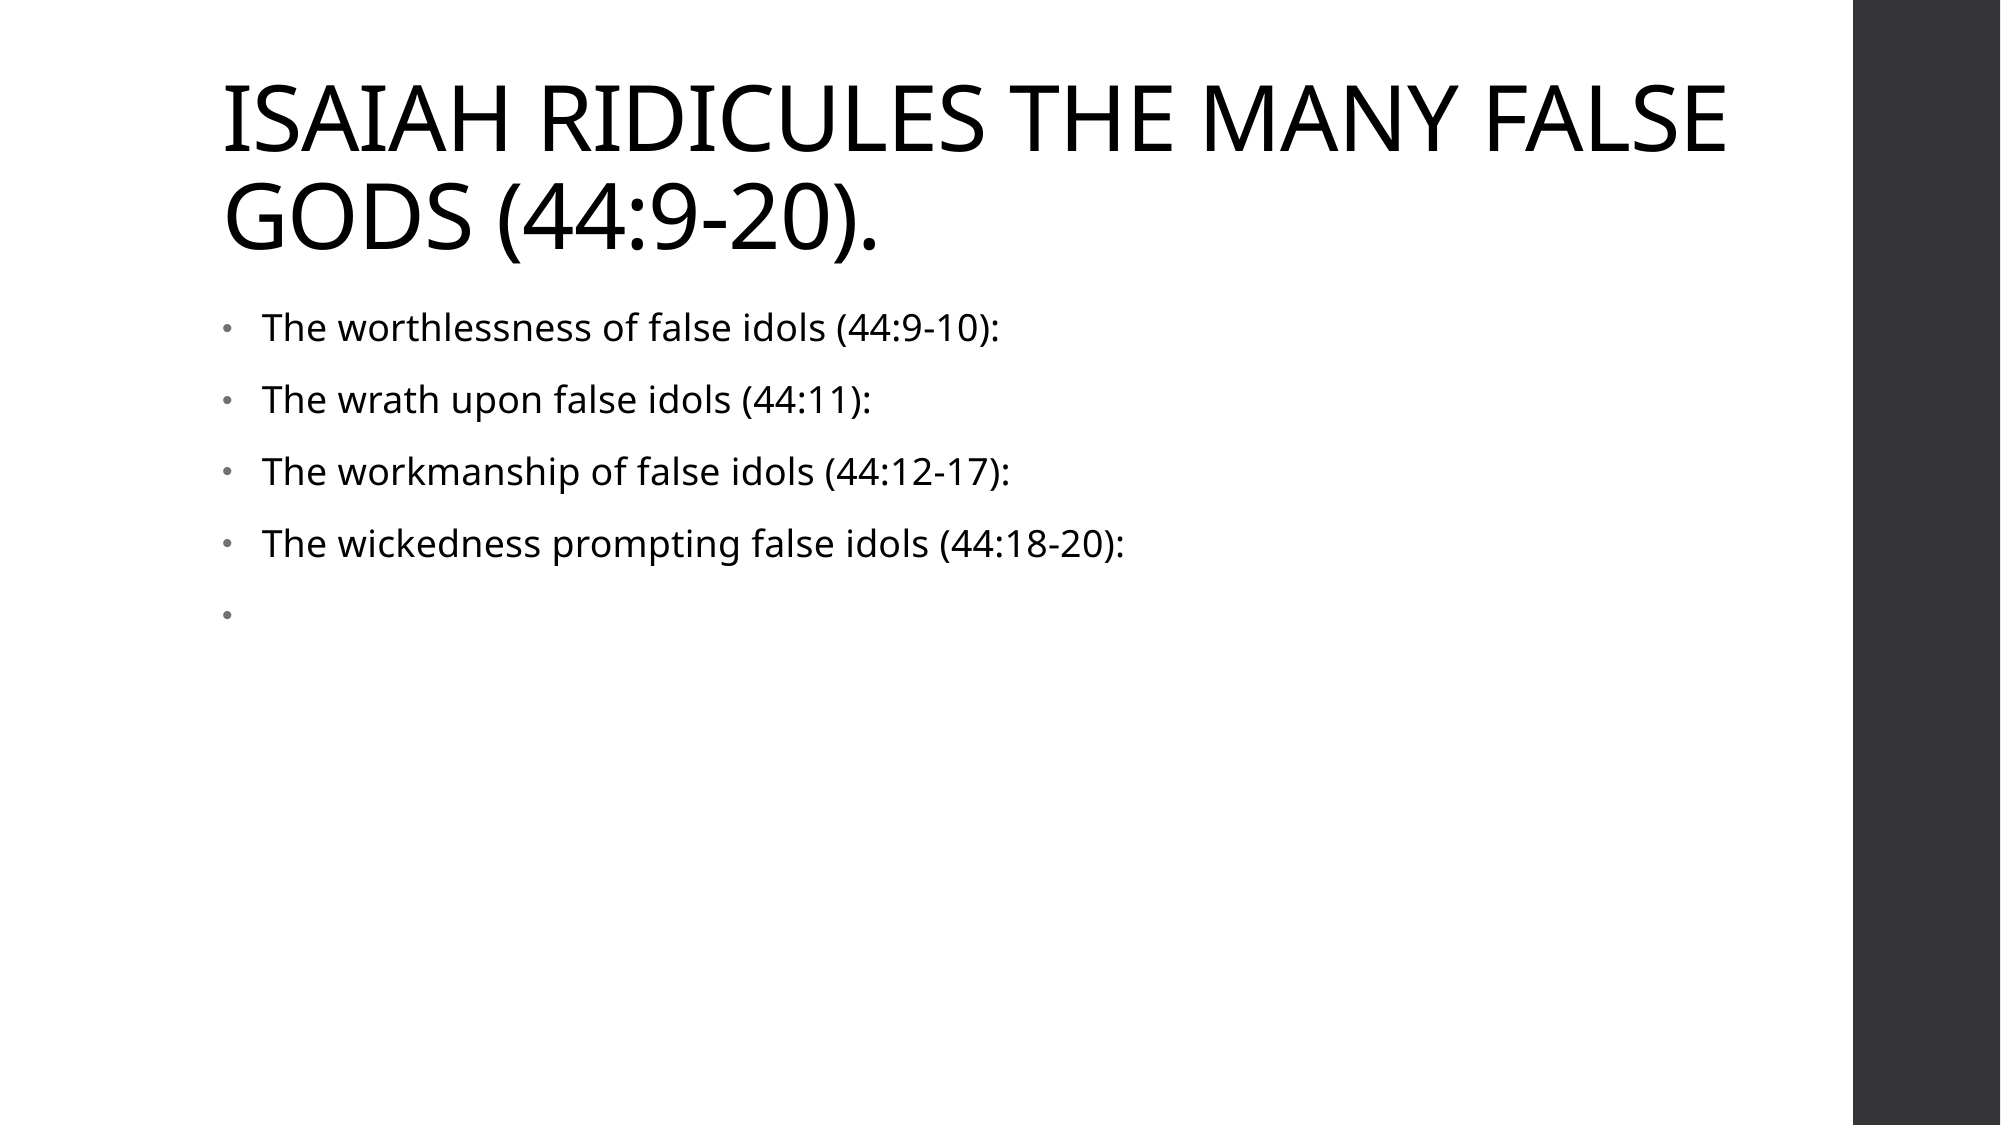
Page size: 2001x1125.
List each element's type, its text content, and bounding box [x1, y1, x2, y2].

list The worthlessness of false idols (44:9-10): The wrath upon false idols (44:11): The workmanship of false idols (44:12-17): The wickedness prompting false idols (44:18-20): [206, 299, 1617, 1014]
title ISAIAH RIDICULES THE MANY FALSE GODS (44:9-20). [206, 60, 1797, 278]
